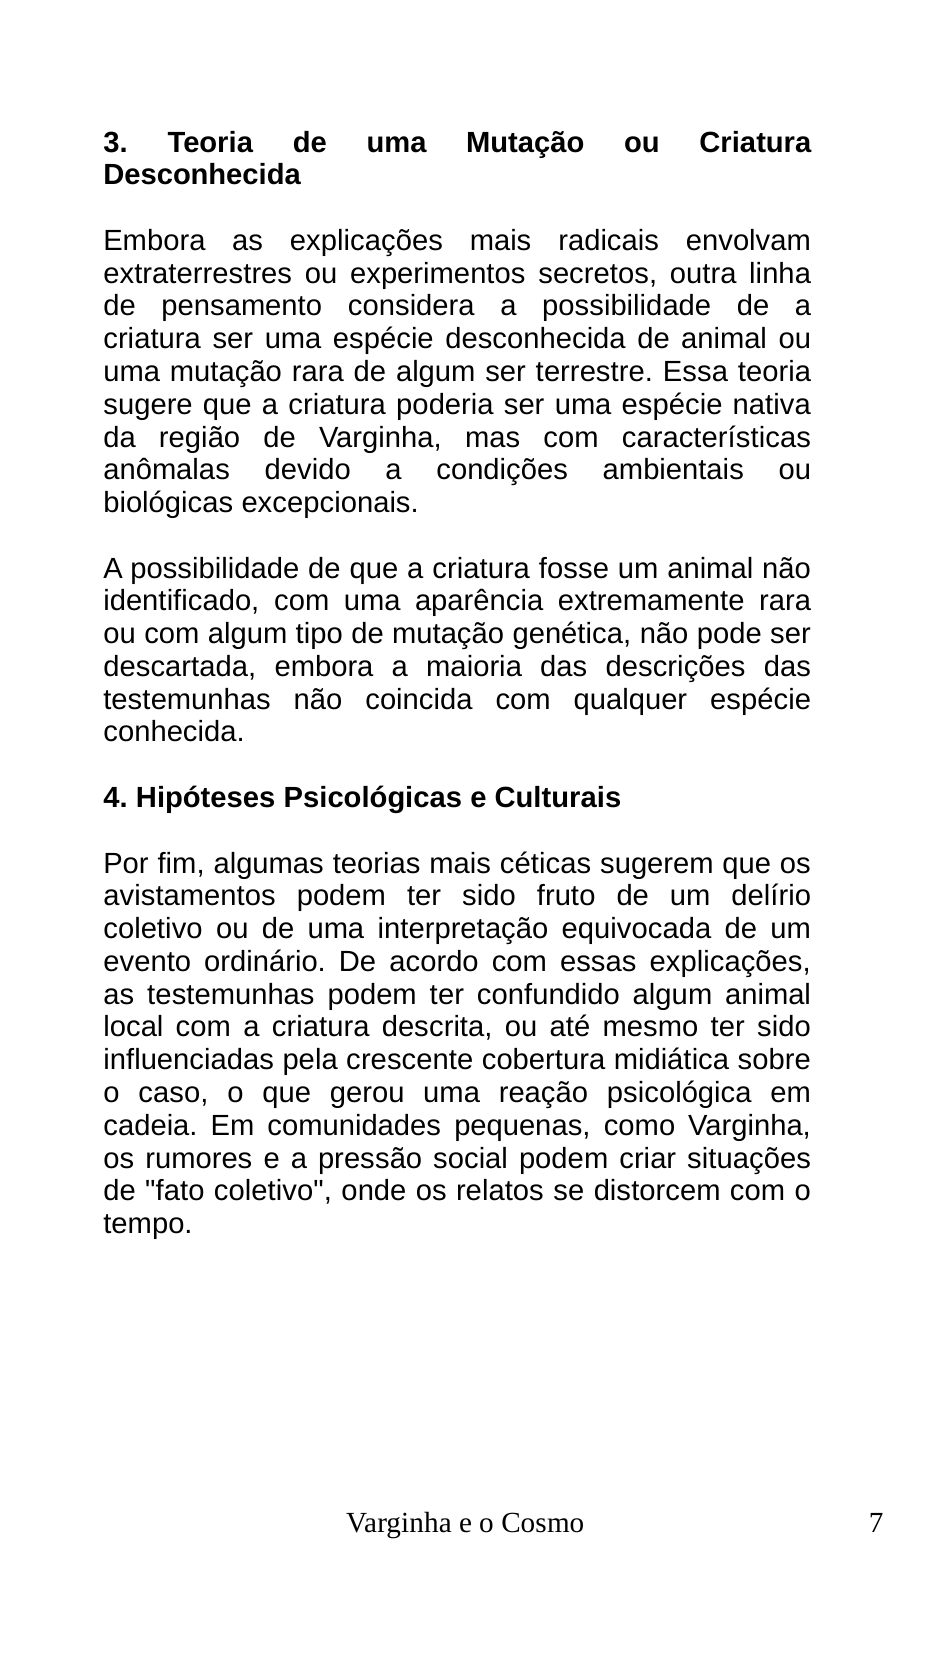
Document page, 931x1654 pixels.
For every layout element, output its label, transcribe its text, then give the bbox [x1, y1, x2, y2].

text_box 3. Teoria de uma Mutação ou Criatura Desconhecida Embora as explicações mais radicais envolvam extraterrestres ou experimentos secretos, outra linha de pensamento considera a possibilidade de a criatura ser uma espécie desconhecida de animal ou uma mutação rara de algum ser terrestre. Essa teoria sugere que a criatura poderia ser uma espécie nativa da região de Varginha, mas com características anômalas devido a condições ambientais ou biológicas excepcionais. A possibilidade de que a criatura fosse um animal não identificado, com uma aparência extremamente rara ou com algum tipo de mutação genética, não pode ser descartada, embora a maioria das descrições das testemunhas não coincida com qualquer espécie conhecida. 4. Hipóteses Psicológicas e Culturais Por fim, algumas teorias mais céticas sugerem que os avistamentos podem ter sido fruto de um delírio coletivo ou de uma interpretação equivocada de um evento ordinário. De acordo com essas explicações, as testemunhas podem ter confundido algum animal local com a criatura descrita, ou até mesmo ter sido influenciadas pela crescente cobertura midiática sobre o caso, o que gerou uma reação psicológica em cadeia. Em comunidades pequenas, como Varginha, os rumores e a pressão social podem criar situações de "fato coletivo", onde os relatos se distorcem com o tempo. [88, 118, 827, 1248]
